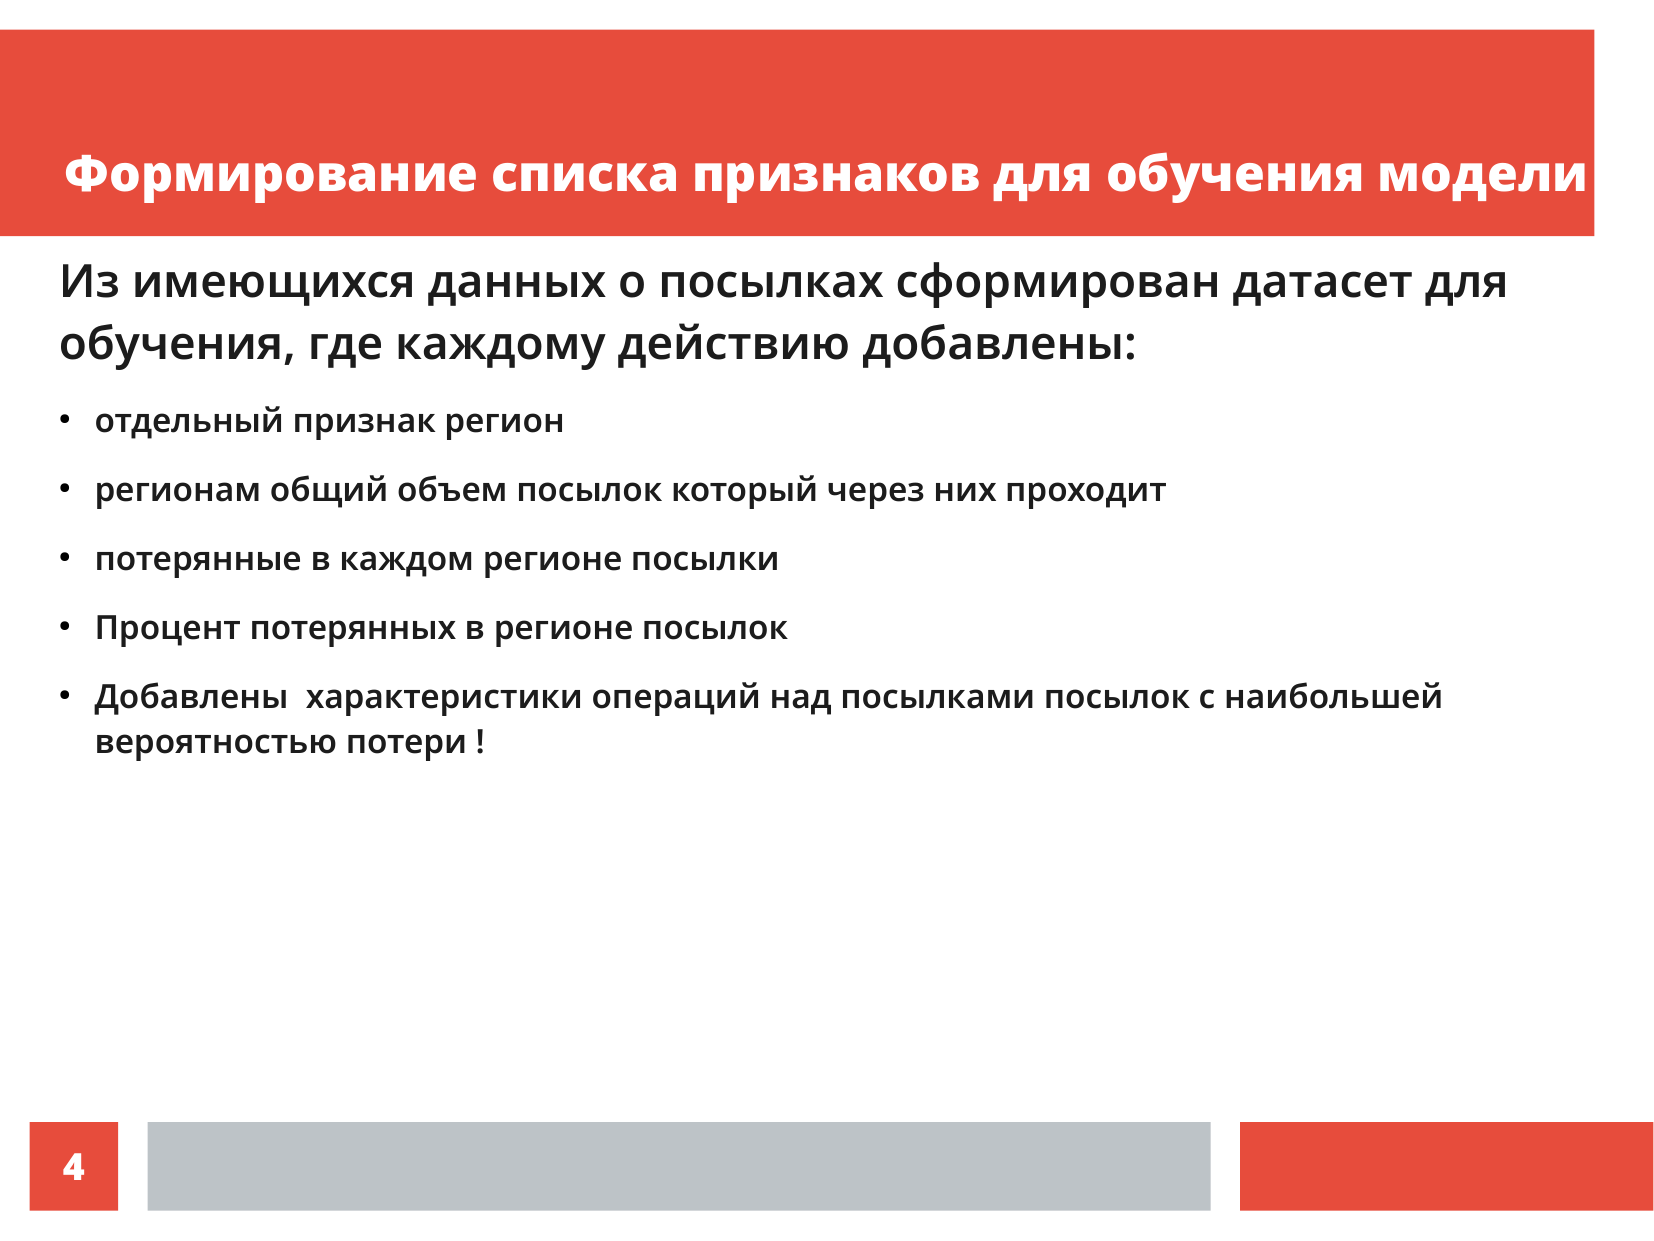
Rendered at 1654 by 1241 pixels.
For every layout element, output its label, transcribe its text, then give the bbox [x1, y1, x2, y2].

list Из имеющихся данных о посылках сформирован датасет для обучения, где каждому действию добавлены: отдельный признак регион регионам общий объем посылок который через них проходит потерянные в каждом регионе посылки Процент потерянных в регионе посылок Добавлены характеристики операций над посылками посылок с наибольшей вероятностью потери ! [59, 248, 1565, 1093]
title Формирование списка признаков для обучения модели [59, 59, 1595, 207]
